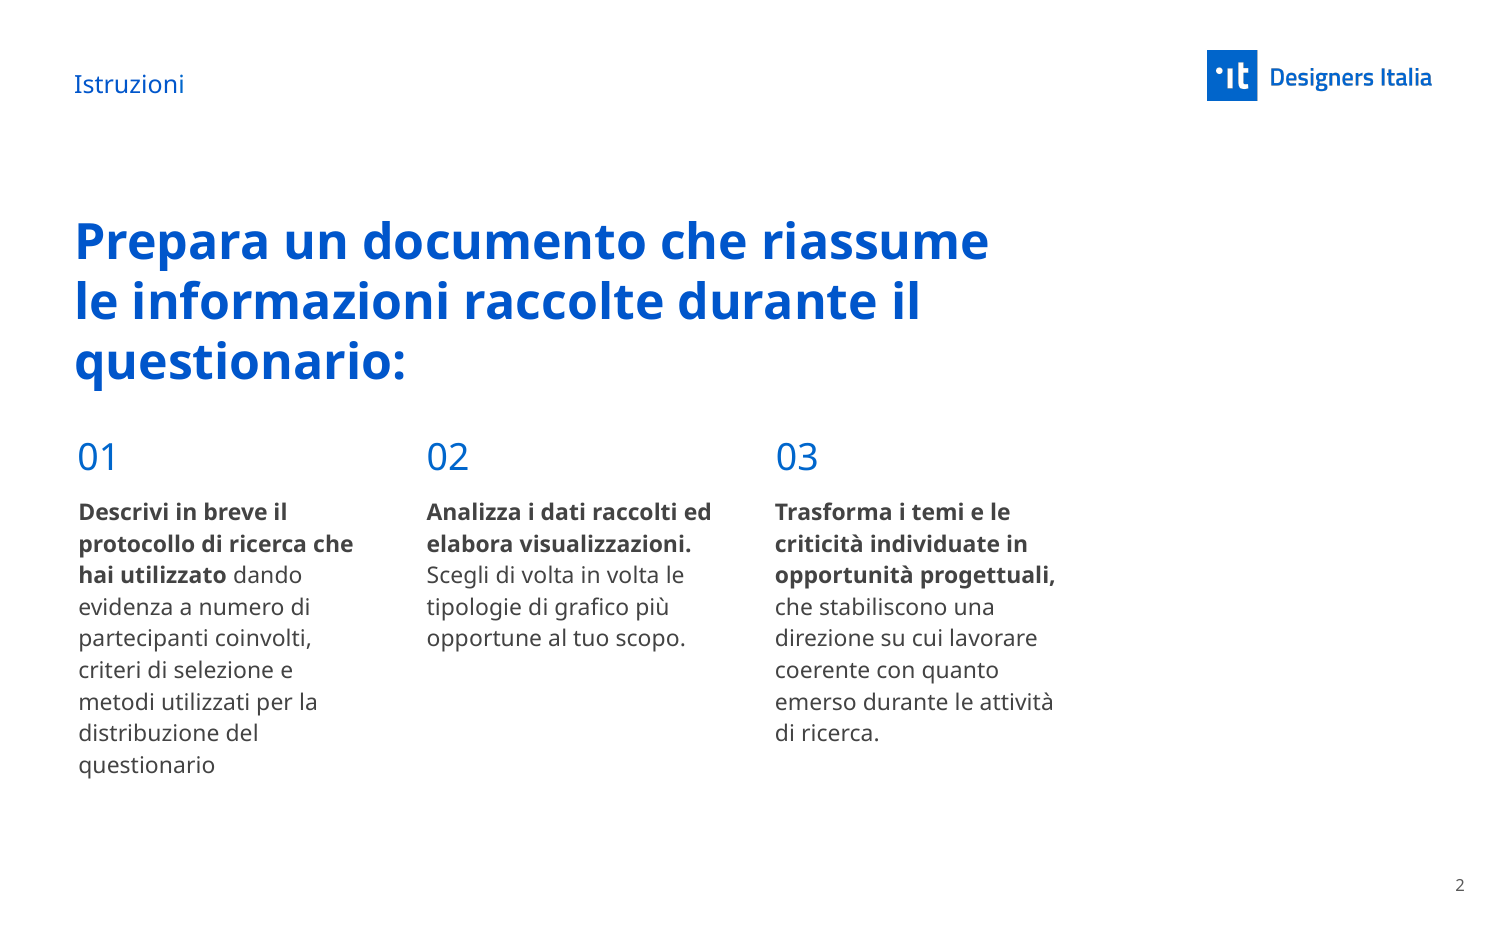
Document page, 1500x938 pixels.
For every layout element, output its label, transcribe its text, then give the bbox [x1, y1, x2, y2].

text_box Trasforma i temi e le criticità individuate in opportunità progettuali, che stabiliscono una direzione su cui lavorare coerente con quanto emerso durante le attività di ricerca. [759, 478, 1083, 685]
slide_number <number> [1389, 849, 1480, 922]
text_box 01 [62, 432, 146, 479]
text_box Istruzioni [59, 58, 696, 110]
text_box Descrivi in breve il protocollo di ricerca che hai utilizzato dando evidenza a numero di partecipanti coinvolti, criteri di selezione e metodi utilizzati per la distribuzione del questionario [63, 478, 386, 685]
picture [1207, 50, 1445, 101]
text_box 03 [760, 432, 845, 479]
text_box 02 [411, 432, 496, 479]
text_box Prepara un documento che riassume le informazioni raccolte durante il questionario: [59, 194, 1186, 306]
text_box Analizza i dati raccolti ed elabora visualizzazioni. Scegli di volta in volta le tipologie di grafico più opportune al tuo scopo. [411, 478, 734, 685]
